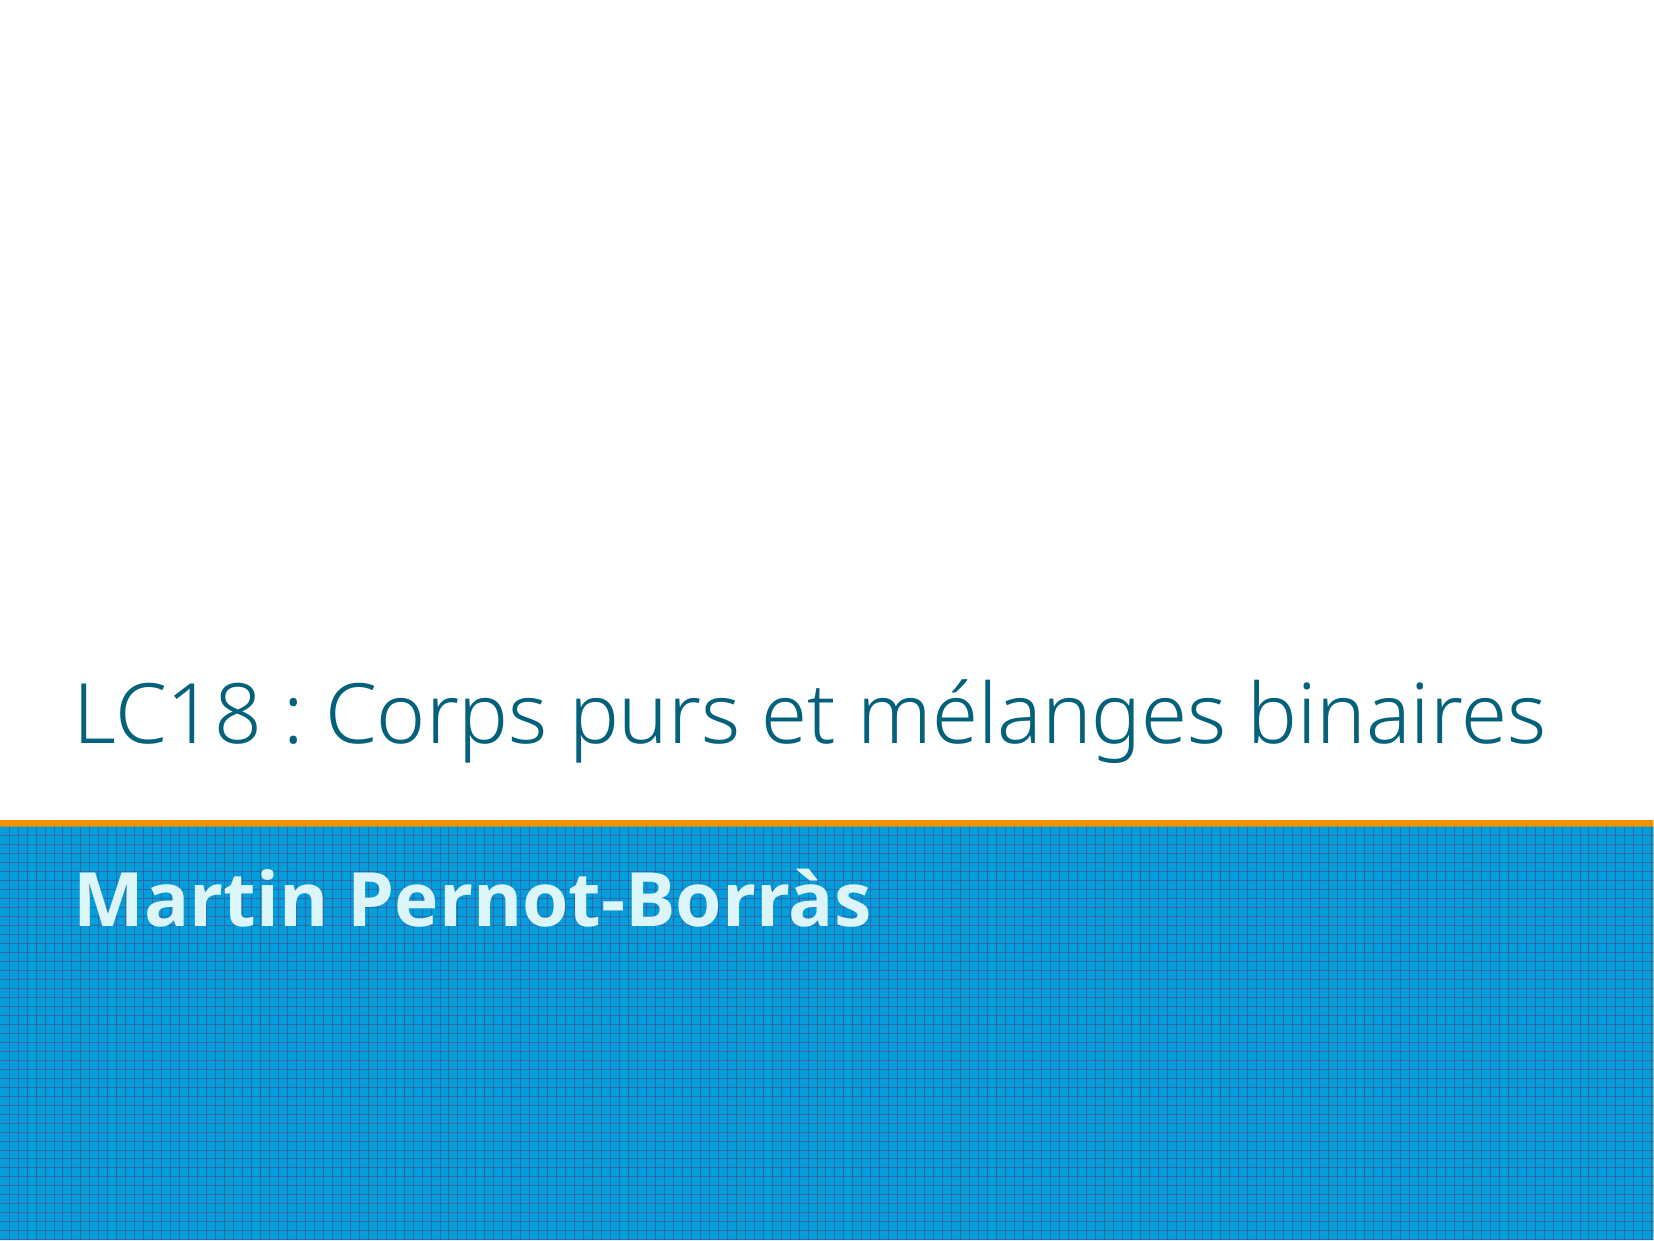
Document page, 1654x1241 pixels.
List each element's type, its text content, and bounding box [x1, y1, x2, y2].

title LC18 : Corps purs et mélanges binaires [73, 59, 1625, 768]
subtitle Martin Pernot-Borràs [73, 846, 1551, 1103]
